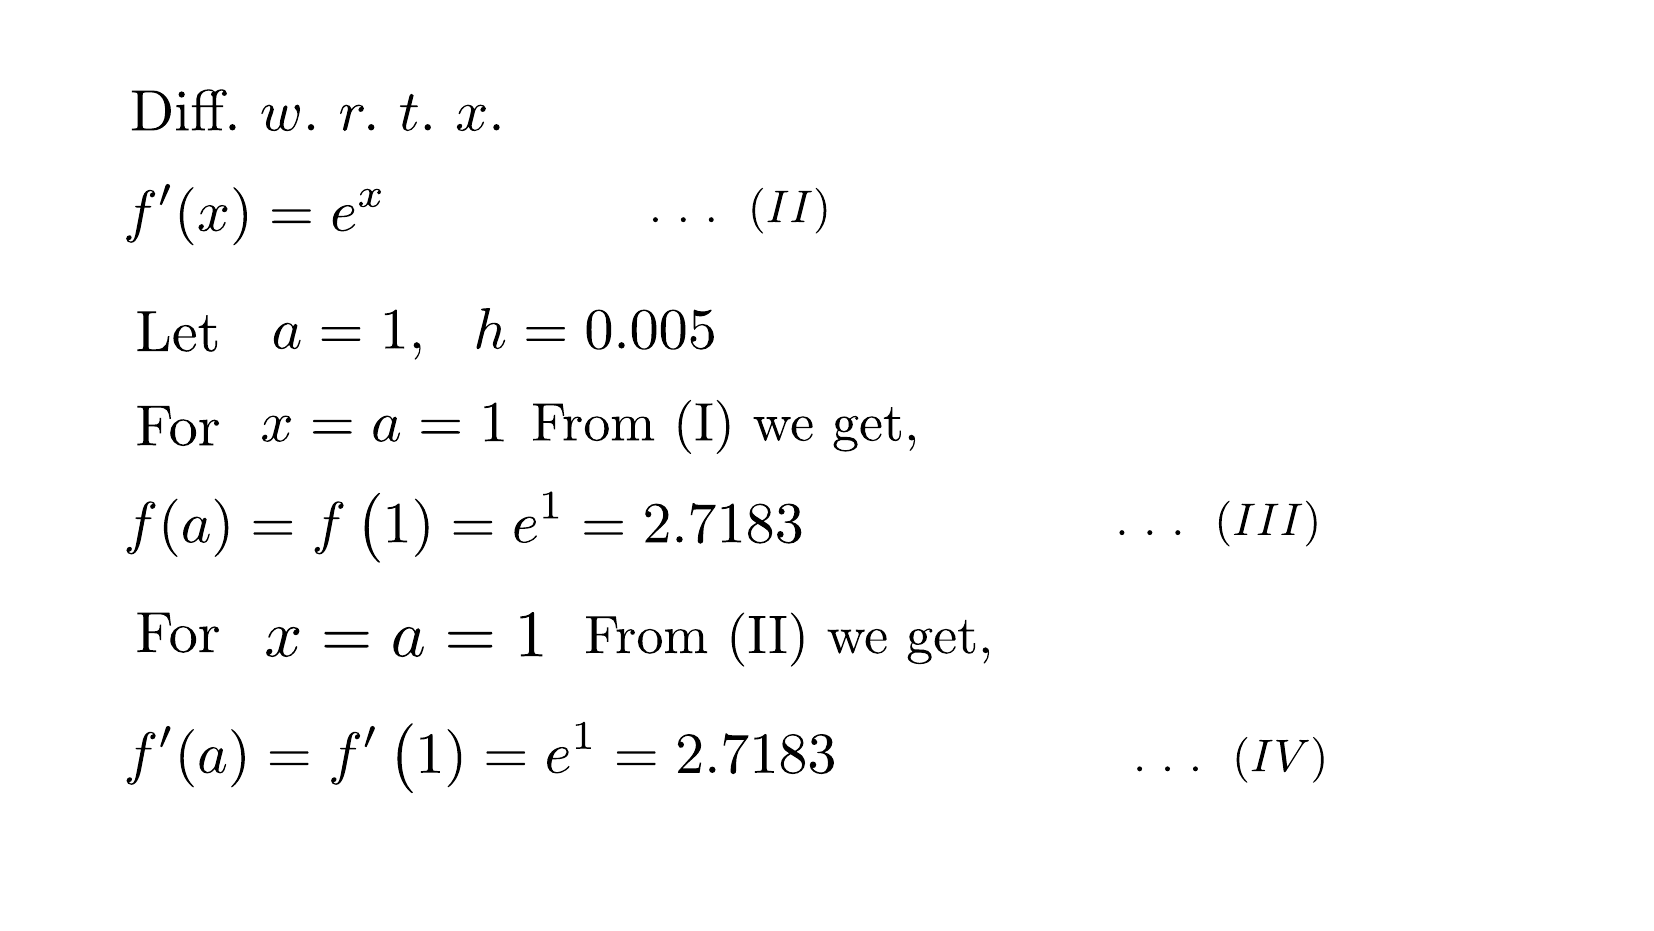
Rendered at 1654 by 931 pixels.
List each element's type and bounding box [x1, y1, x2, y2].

text_box [533, 399, 916, 454]
text_box [126, 721, 834, 794]
text_box [651, 187, 827, 234]
text_box [137, 405, 220, 447]
text_box [131, 89, 500, 132]
text_box [261, 402, 504, 442]
text_box [126, 491, 802, 563]
text_box [1135, 736, 1324, 783]
text_box [586, 612, 990, 667]
text_box [273, 308, 714, 360]
text_box [126, 183, 382, 246]
text_box [137, 311, 218, 352]
title [35, 37, 1607, 886]
text_box [266, 612, 543, 658]
text_box [137, 612, 220, 653]
text_box [1117, 500, 1317, 547]
